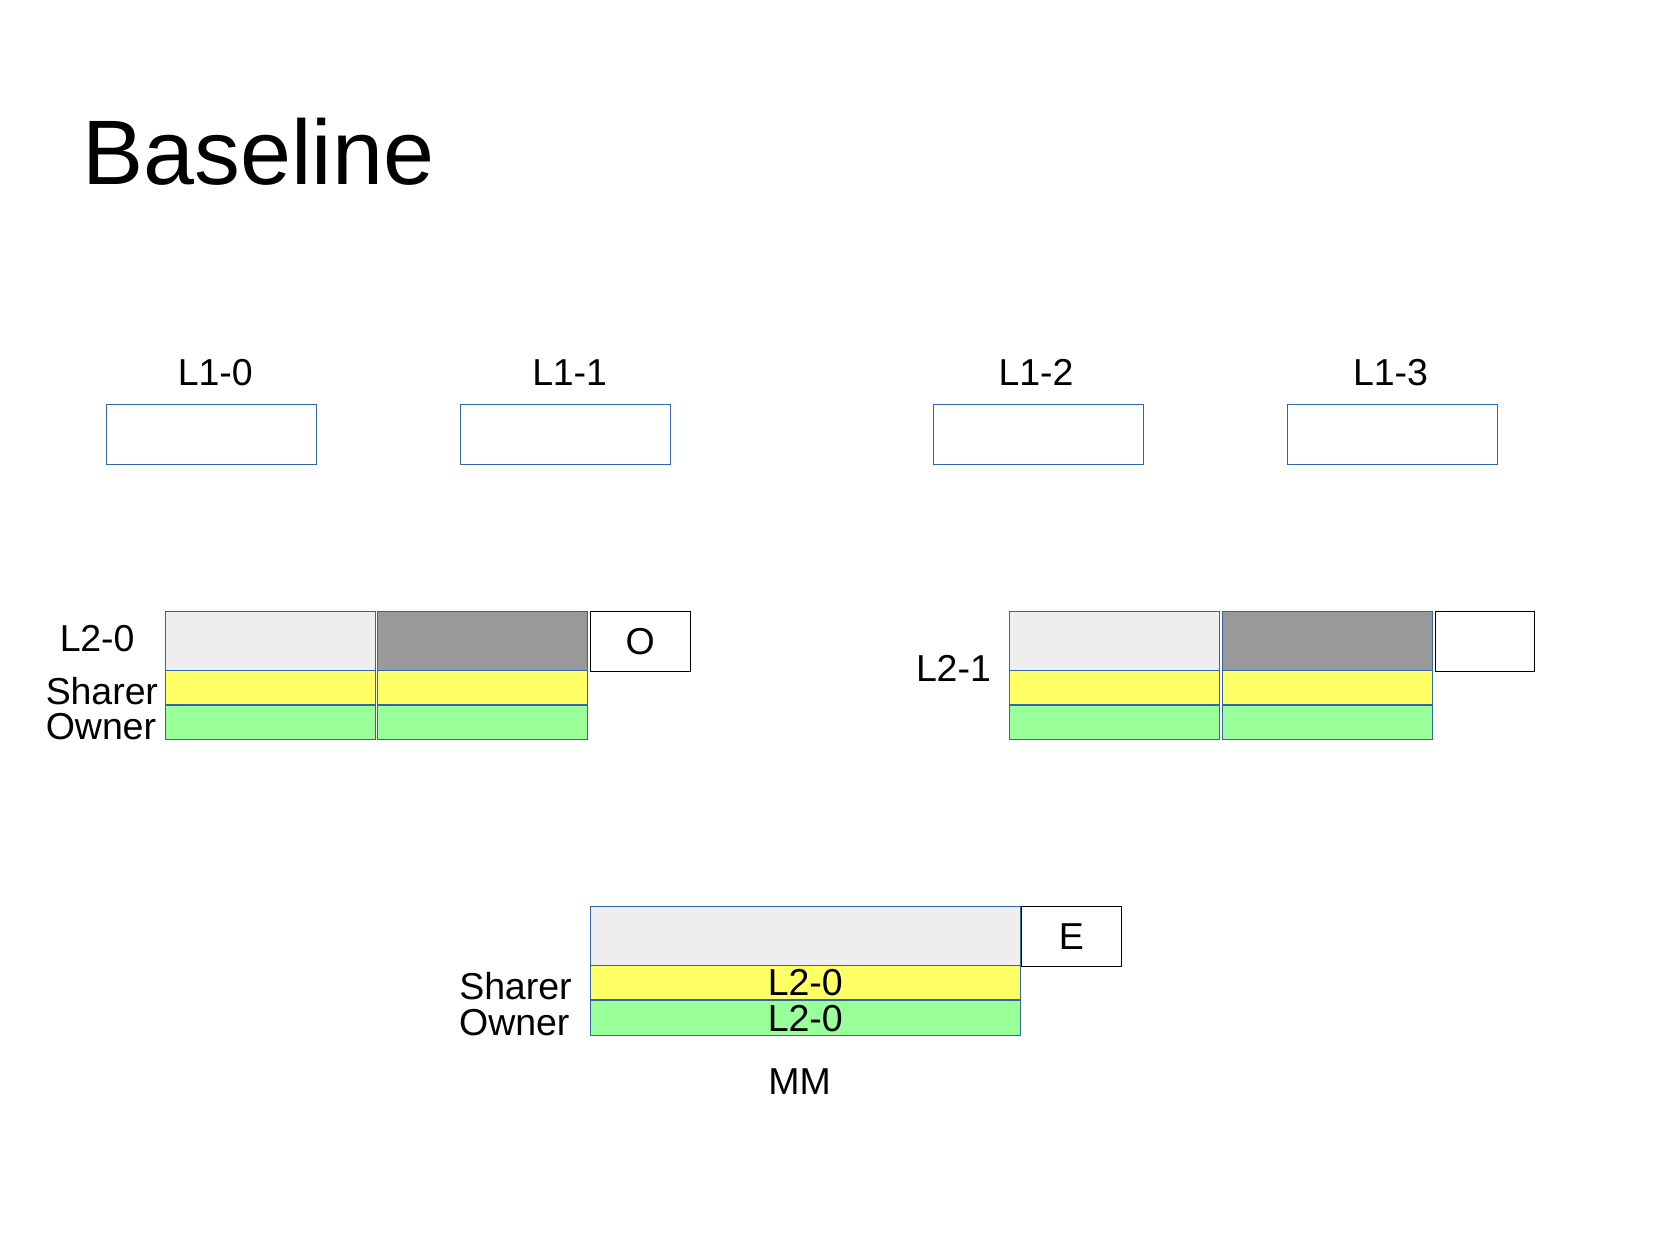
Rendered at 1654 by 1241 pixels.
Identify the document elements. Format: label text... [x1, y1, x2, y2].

text_box MM [753, 1053, 889, 1111]
text_box L2-1 [901, 639, 1037, 697]
text_box Owner [31, 720, 171, 756]
text_box [1009, 611, 1220, 740]
text_box L2-0 [590, 1000, 1021, 1036]
text_box [171, 611, 376, 740]
text_box L1-0 [163, 344, 299, 402]
text_box [1222, 611, 1433, 740]
text_box [1287, 404, 1498, 465]
text_box O [590, 611, 691, 672]
text_box L1-1 [517, 344, 653, 402]
text_box [460, 404, 671, 465]
text_box L2-0 [45, 610, 181, 668]
text_box L1-3 [1338, 344, 1474, 402]
text_box Owner [444, 1016, 585, 1051]
text_box Sharer [444, 958, 587, 1016]
text_box [933, 404, 1144, 465]
text_box [106, 404, 317, 465]
title Baseline [82, 49, 1571, 257]
text_box E [1021, 906, 1122, 967]
text_box [590, 906, 1021, 965]
text_box [1435, 611, 1535, 672]
text_box [377, 611, 588, 740]
text_box Sharer [31, 662, 174, 720]
text_box L2-0 [590, 965, 1021, 1000]
text_box L1-2 [983, 344, 1119, 402]
